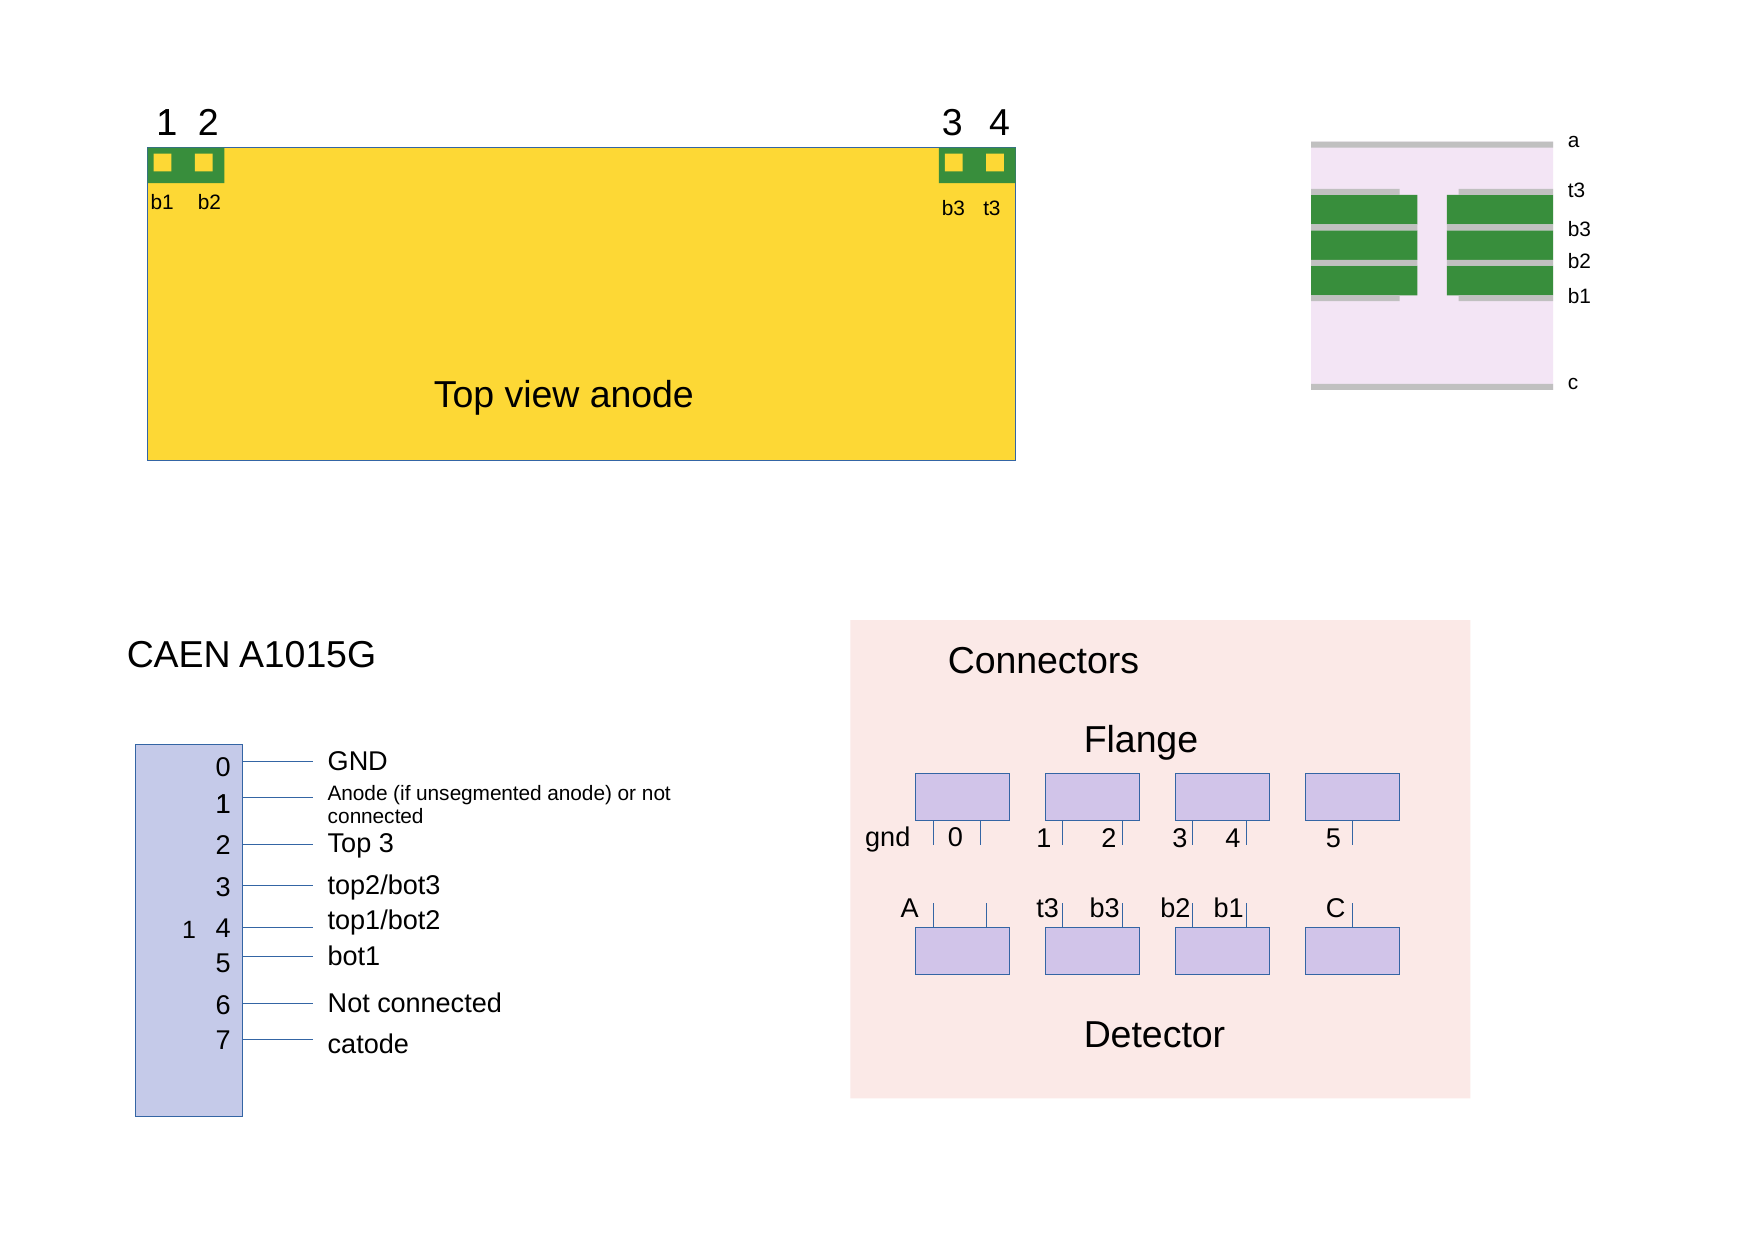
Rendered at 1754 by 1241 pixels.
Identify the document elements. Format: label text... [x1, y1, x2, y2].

text_box t3 [1021, 885, 1074, 962]
text_box Flange [1068, 710, 1258, 768]
text_box 3 [1157, 815, 1210, 861]
text_box bot1 [312, 933, 420, 979]
text_box 5 [200, 941, 266, 982]
text_box t3 [1553, 171, 1625, 210]
text_box 2 [183, 94, 219, 152]
text_box c [1553, 363, 1625, 402]
text_box Detector [1068, 1006, 1258, 1063]
text_box A [885, 921, 928, 931]
text_box CAEN A1015G [112, 625, 573, 683]
text_box 1 [141, 94, 178, 152]
text_box [1311, 141, 1554, 390]
text_box b1 [135, 183, 183, 222]
text_box b3 [1074, 885, 1145, 962]
text_box top2/bot3 [312, 862, 514, 938]
text_box [147, 147, 1016, 461]
text_box 2 [1086, 815, 1157, 861]
text_box GND [312, 738, 420, 773]
text_box 0 [200, 744, 266, 781]
text_box 6 [200, 982, 266, 1017]
text_box [850, 620, 1471, 1099]
text_box 4 [974, 94, 1010, 152]
text_box Anode (if unsegmented anode) or not connected [312, 773, 727, 850]
text_box Top view anode [419, 366, 745, 423]
text_box 1 [1021, 815, 1086, 861]
text_box b3 [927, 188, 968, 228]
text_box top1/bot2 [312, 897, 497, 974]
text_box gnd [850, 815, 928, 921]
text_box a [1553, 121, 1625, 160]
text_box b2 [1145, 885, 1198, 962]
text_box 1 [135, 744, 243, 1117]
text_box 3 [927, 94, 963, 152]
text_box 5 [1311, 815, 1382, 861]
text_box b1 [1553, 277, 1625, 316]
text_box 4 [200, 905, 266, 941]
text_box 4 [1210, 815, 1282, 861]
text_box 2 [200, 833, 266, 864]
text_box b3 [1553, 210, 1625, 249]
text_box b2 [183, 183, 254, 222]
text_box 1 [200, 781, 266, 833]
text_box catode [312, 1021, 455, 1098]
text_box 7 [200, 1017, 266, 1069]
text_box 3 [200, 864, 266, 905]
text_box b2 [1553, 249, 1625, 277]
text_box Top 3 [312, 820, 420, 862]
text_box Connectors [933, 631, 1418, 689]
text_box t3 [968, 188, 1040, 228]
text_box b1 [1198, 885, 1270, 962]
text_box 0 [933, 815, 1004, 861]
text_box Not connected [312, 980, 562, 1087]
text_box C [1311, 885, 1353, 931]
